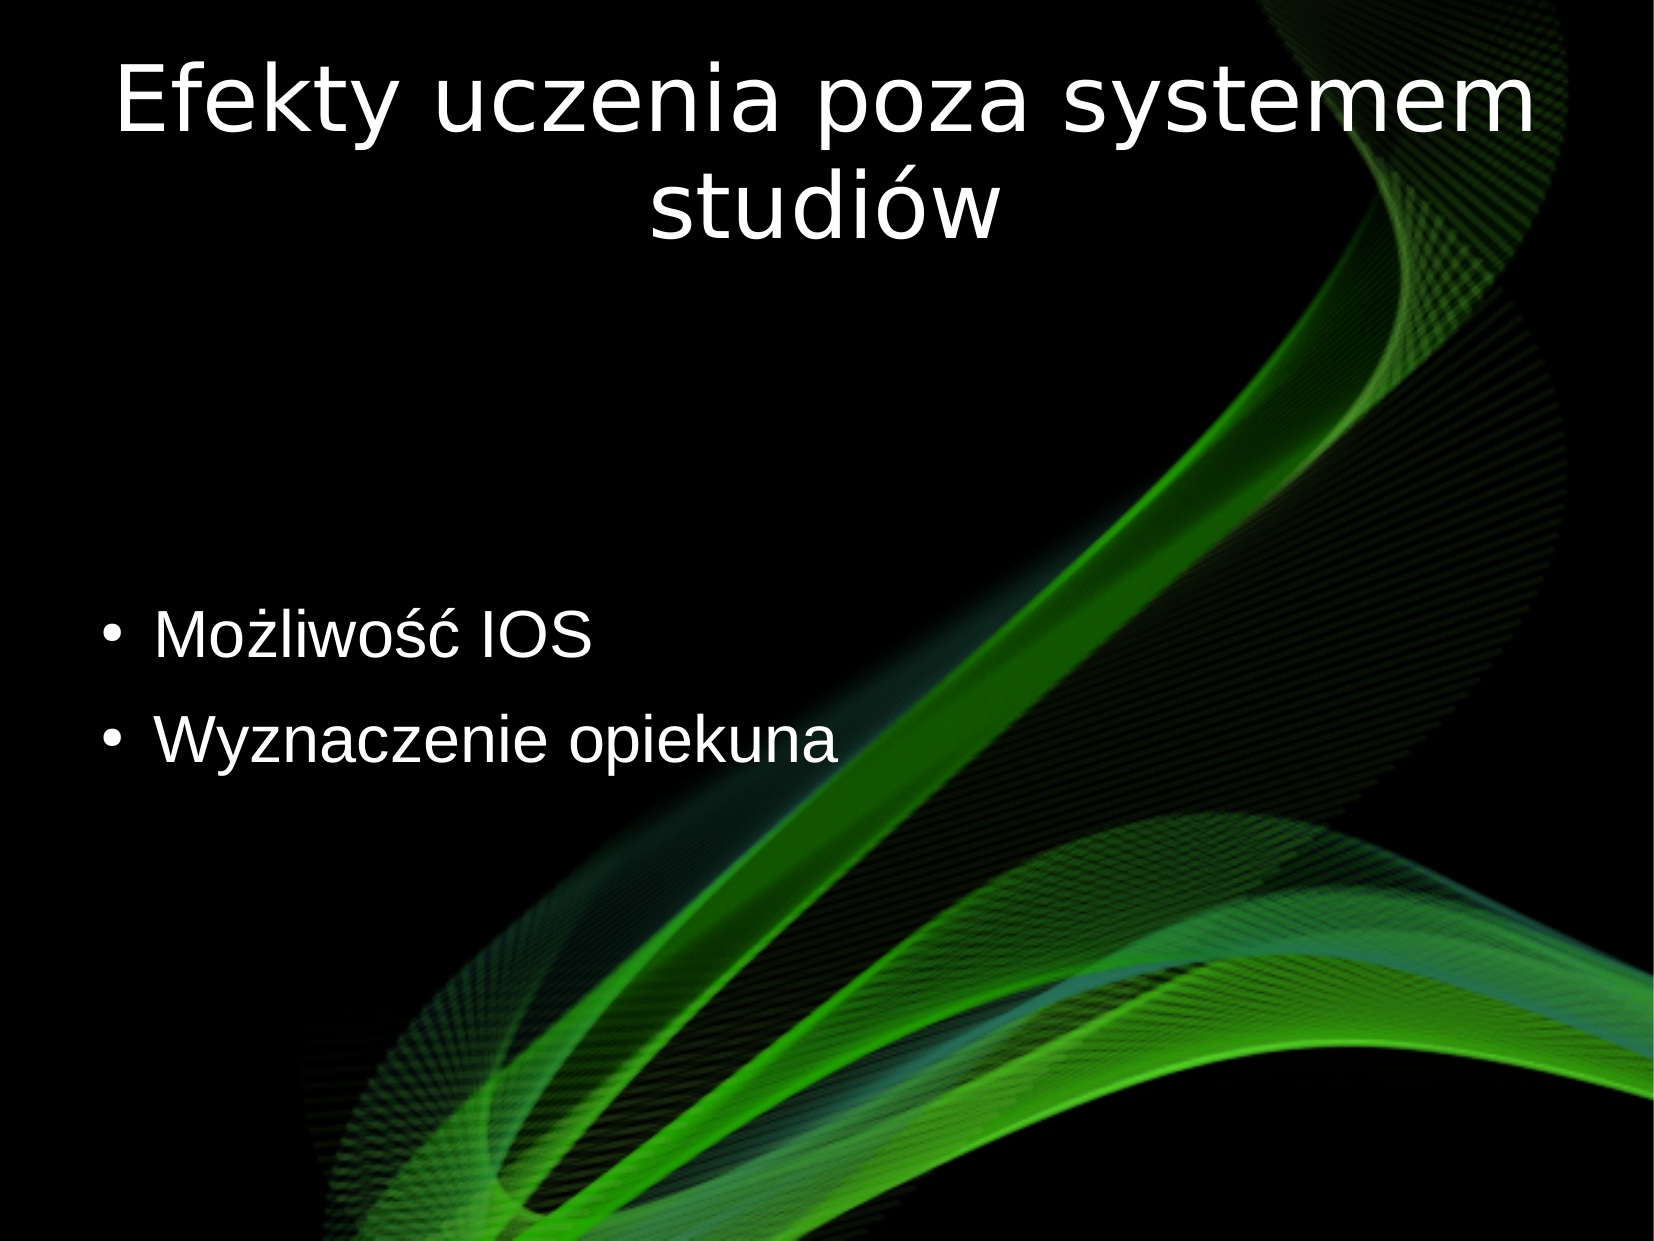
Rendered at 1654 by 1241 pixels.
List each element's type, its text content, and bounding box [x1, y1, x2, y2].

list Możliwość IOS Wyznaczenie opiekuna [82, 597, 1571, 795]
picture [0, 0, 1654, 1241]
title Efekty uczenia poza systemem studiów [82, 45, 1571, 261]
